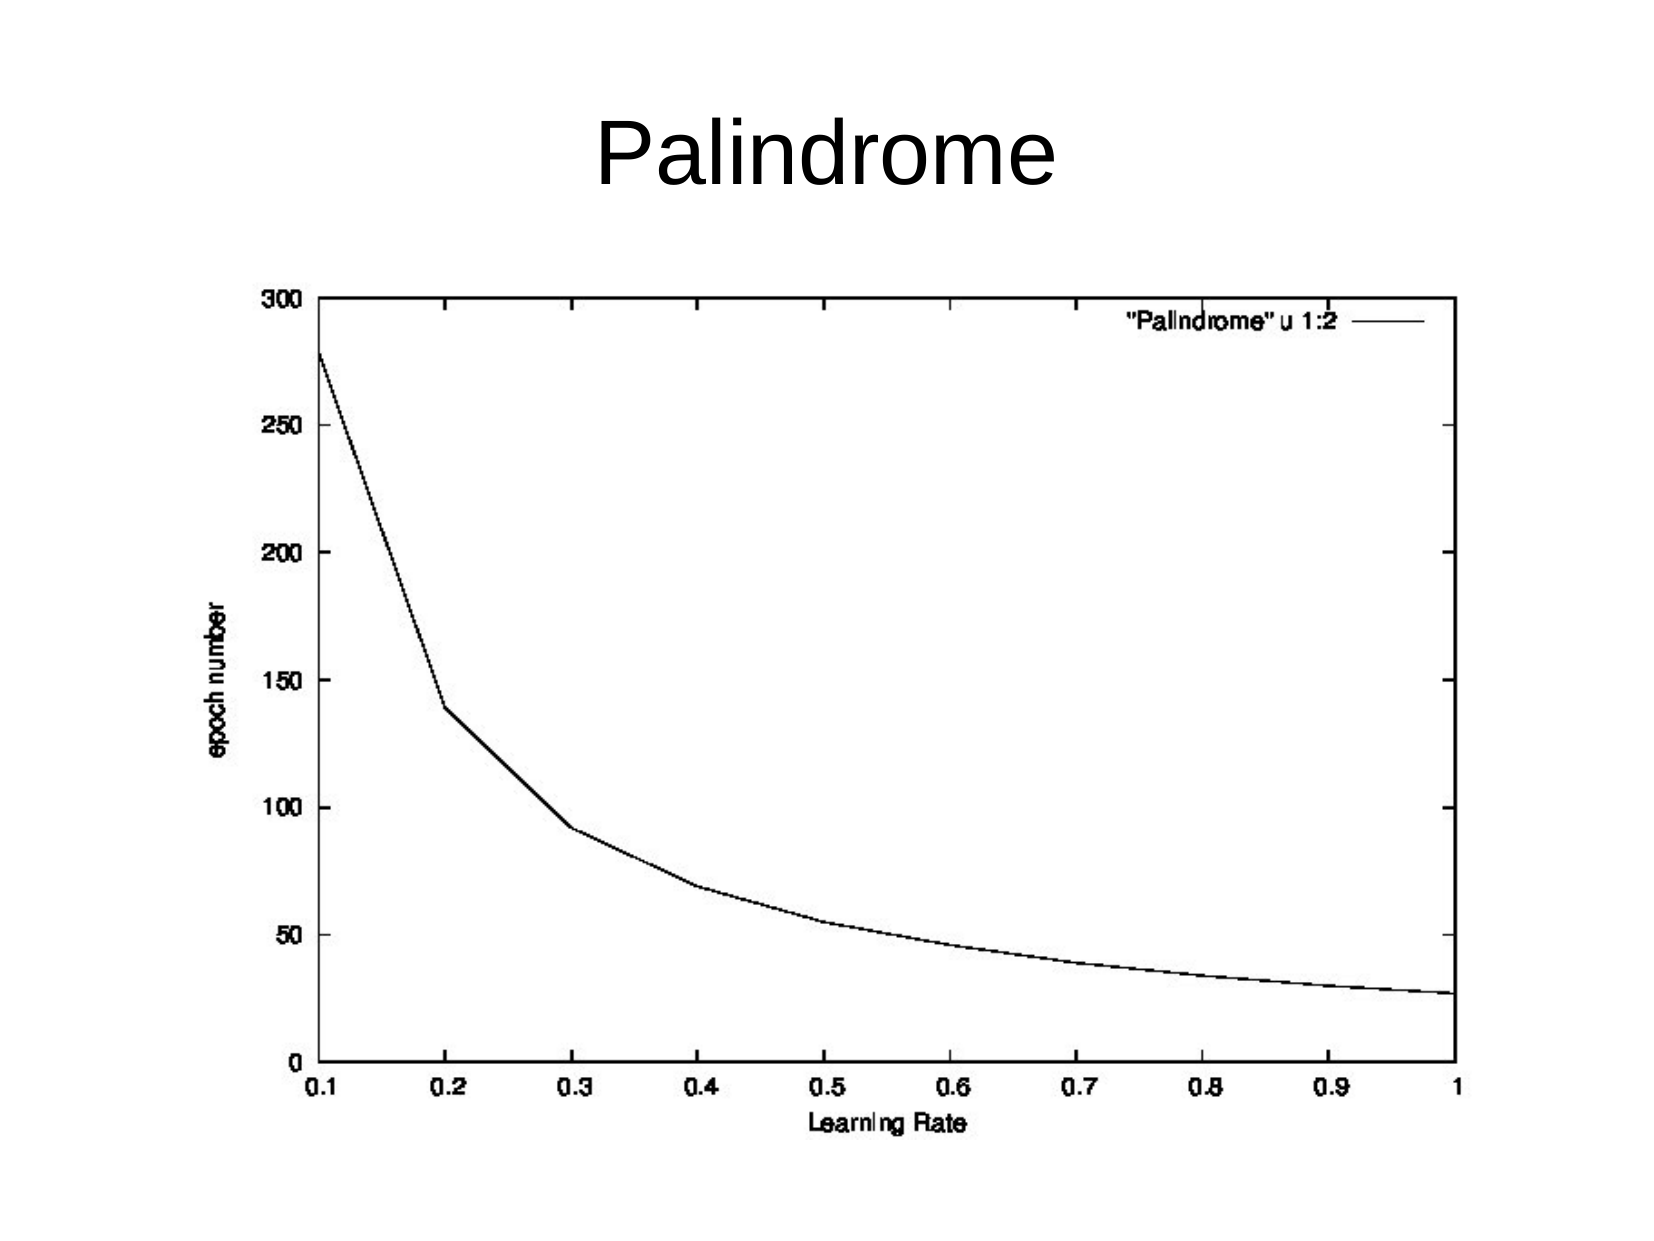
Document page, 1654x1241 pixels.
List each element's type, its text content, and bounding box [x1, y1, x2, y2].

title Palindrome [82, 49, 1571, 257]
picture [195, 269, 1501, 1141]
